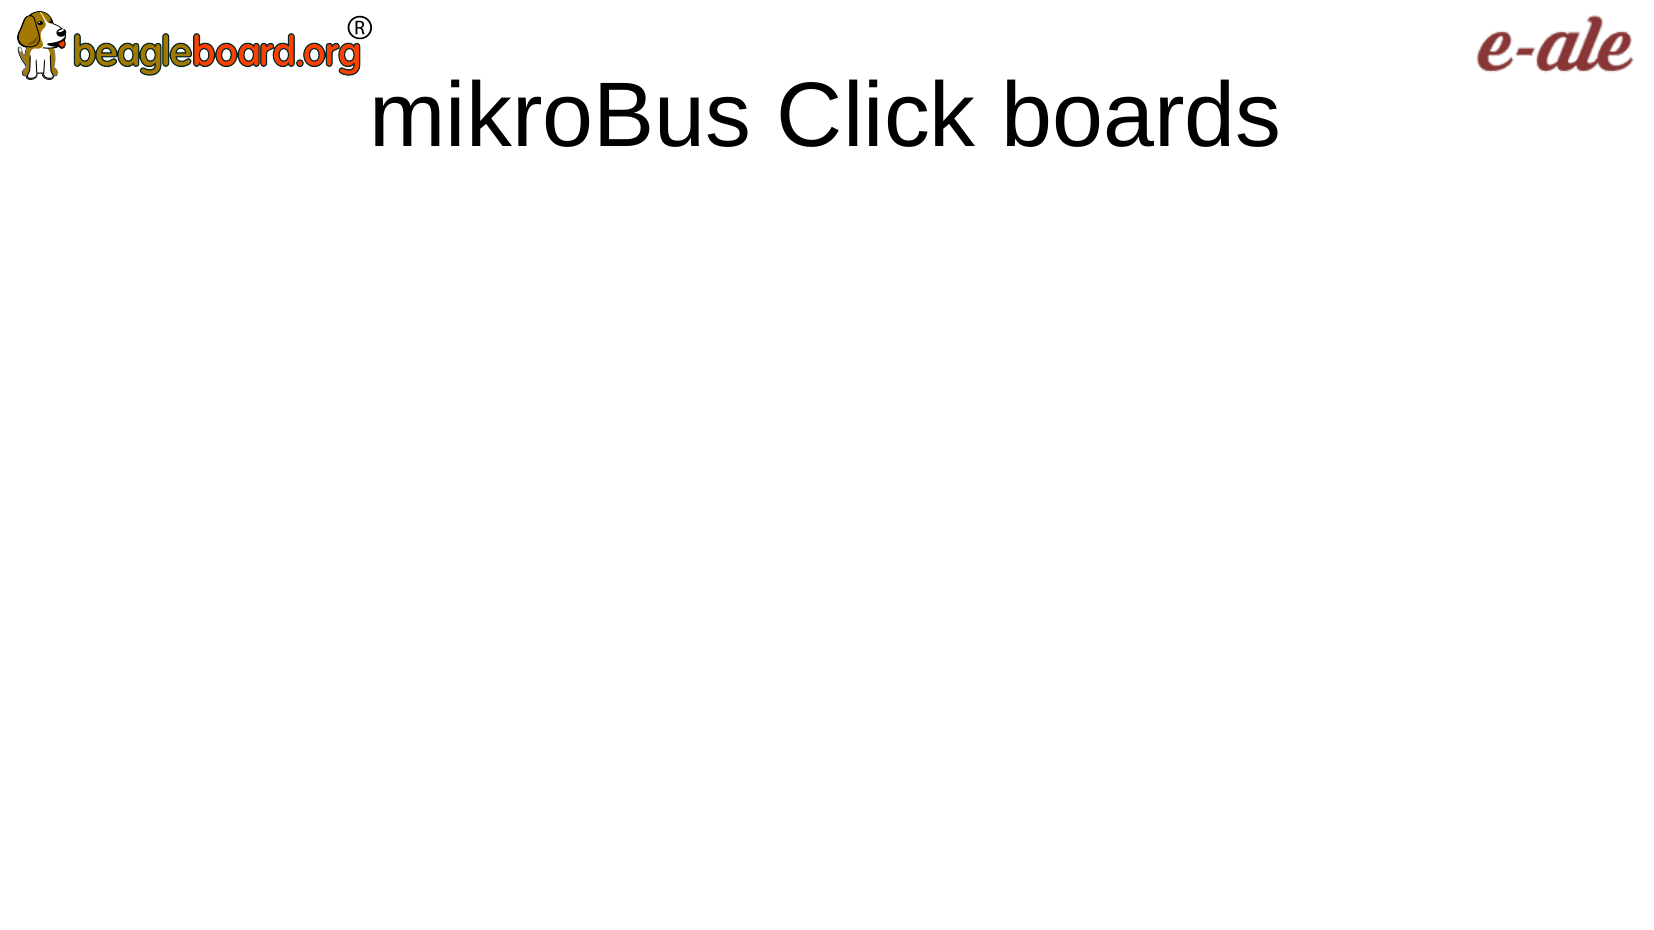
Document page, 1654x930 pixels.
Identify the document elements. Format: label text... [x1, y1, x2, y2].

picture [1475, 14, 1636, 74]
picture [17, 11, 372, 80]
title mikroBus Click boards [82, 37, 1571, 193]
